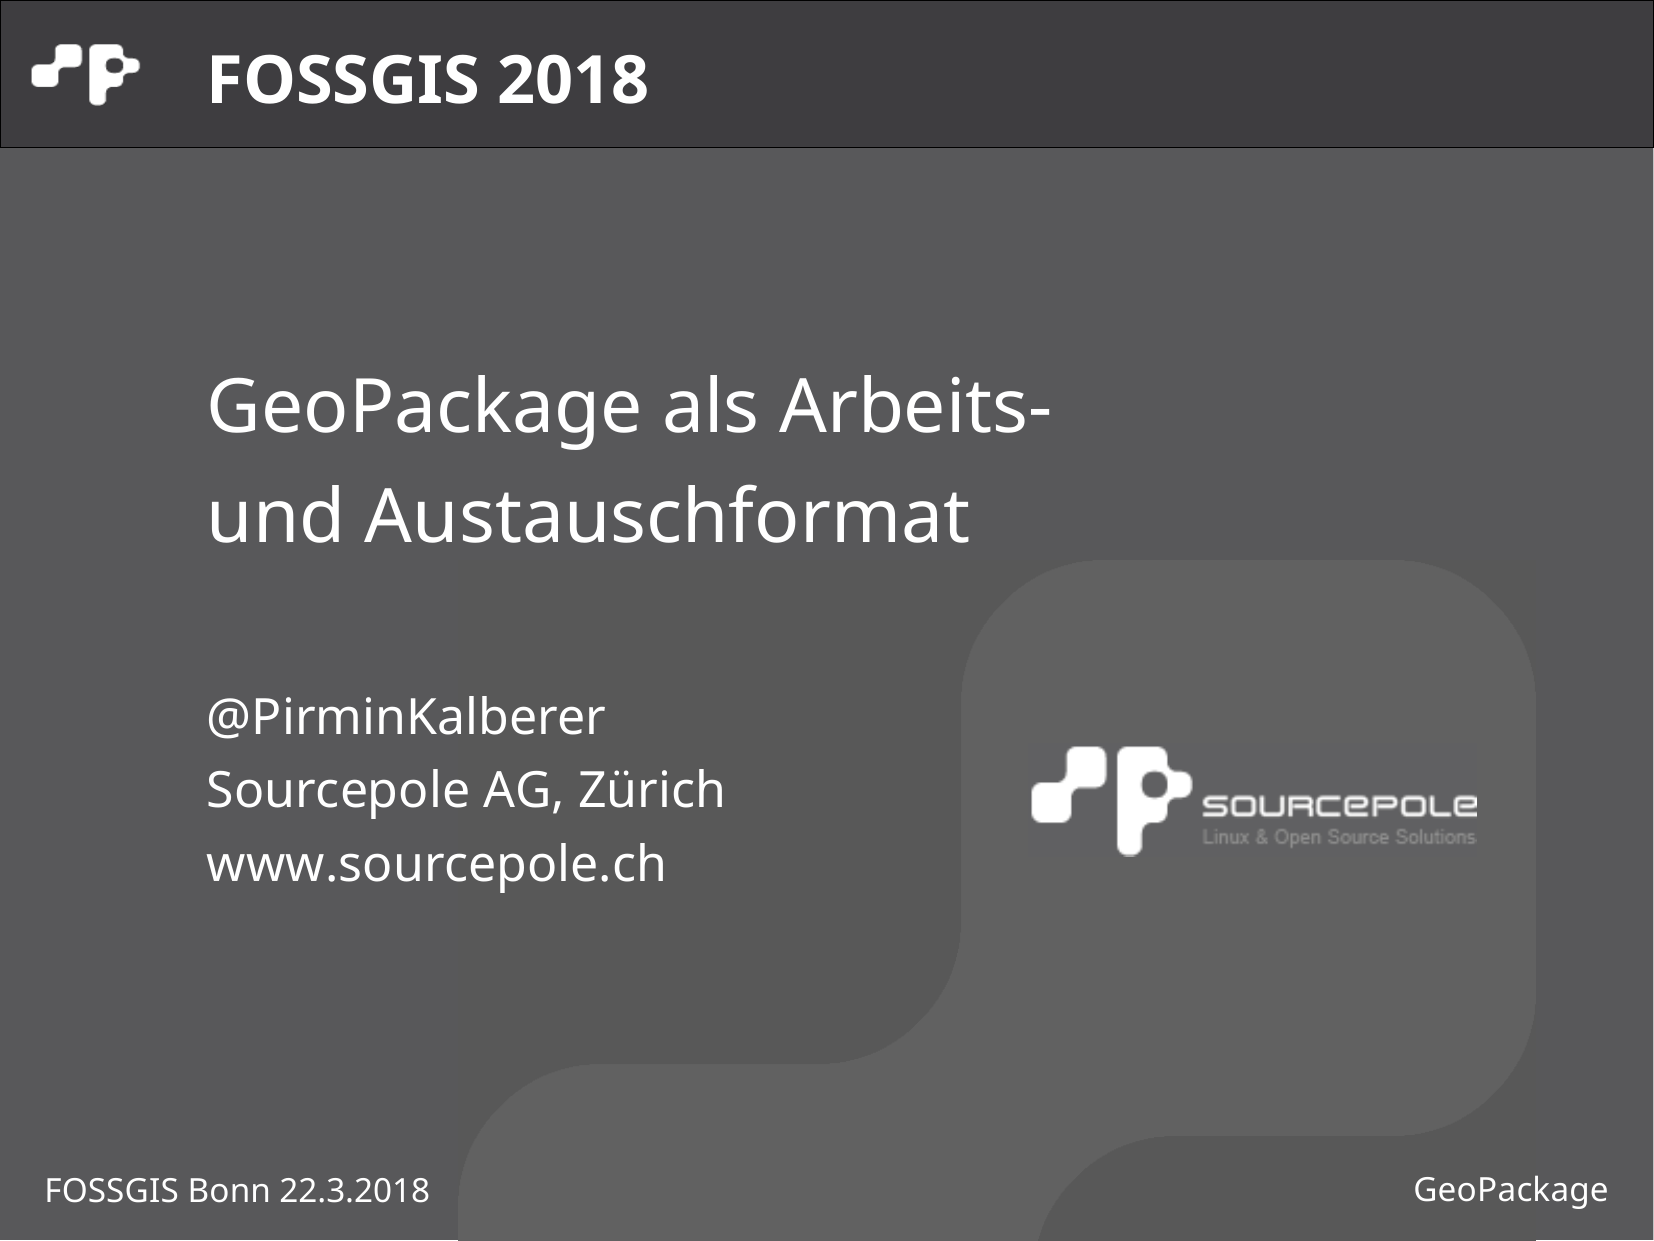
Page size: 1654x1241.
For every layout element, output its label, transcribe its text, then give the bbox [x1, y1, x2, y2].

title FOSSGIS 2018 [206, 29, 1388, 119]
picture [29, 42, 143, 106]
subtitle GeoPackage als Arbeits- und Austauschformat @PirminKalberer Sourcepole AG, Zürich www.sourcepole.ch [206, 206, 1388, 1034]
picture [458, 560, 1536, 1241]
